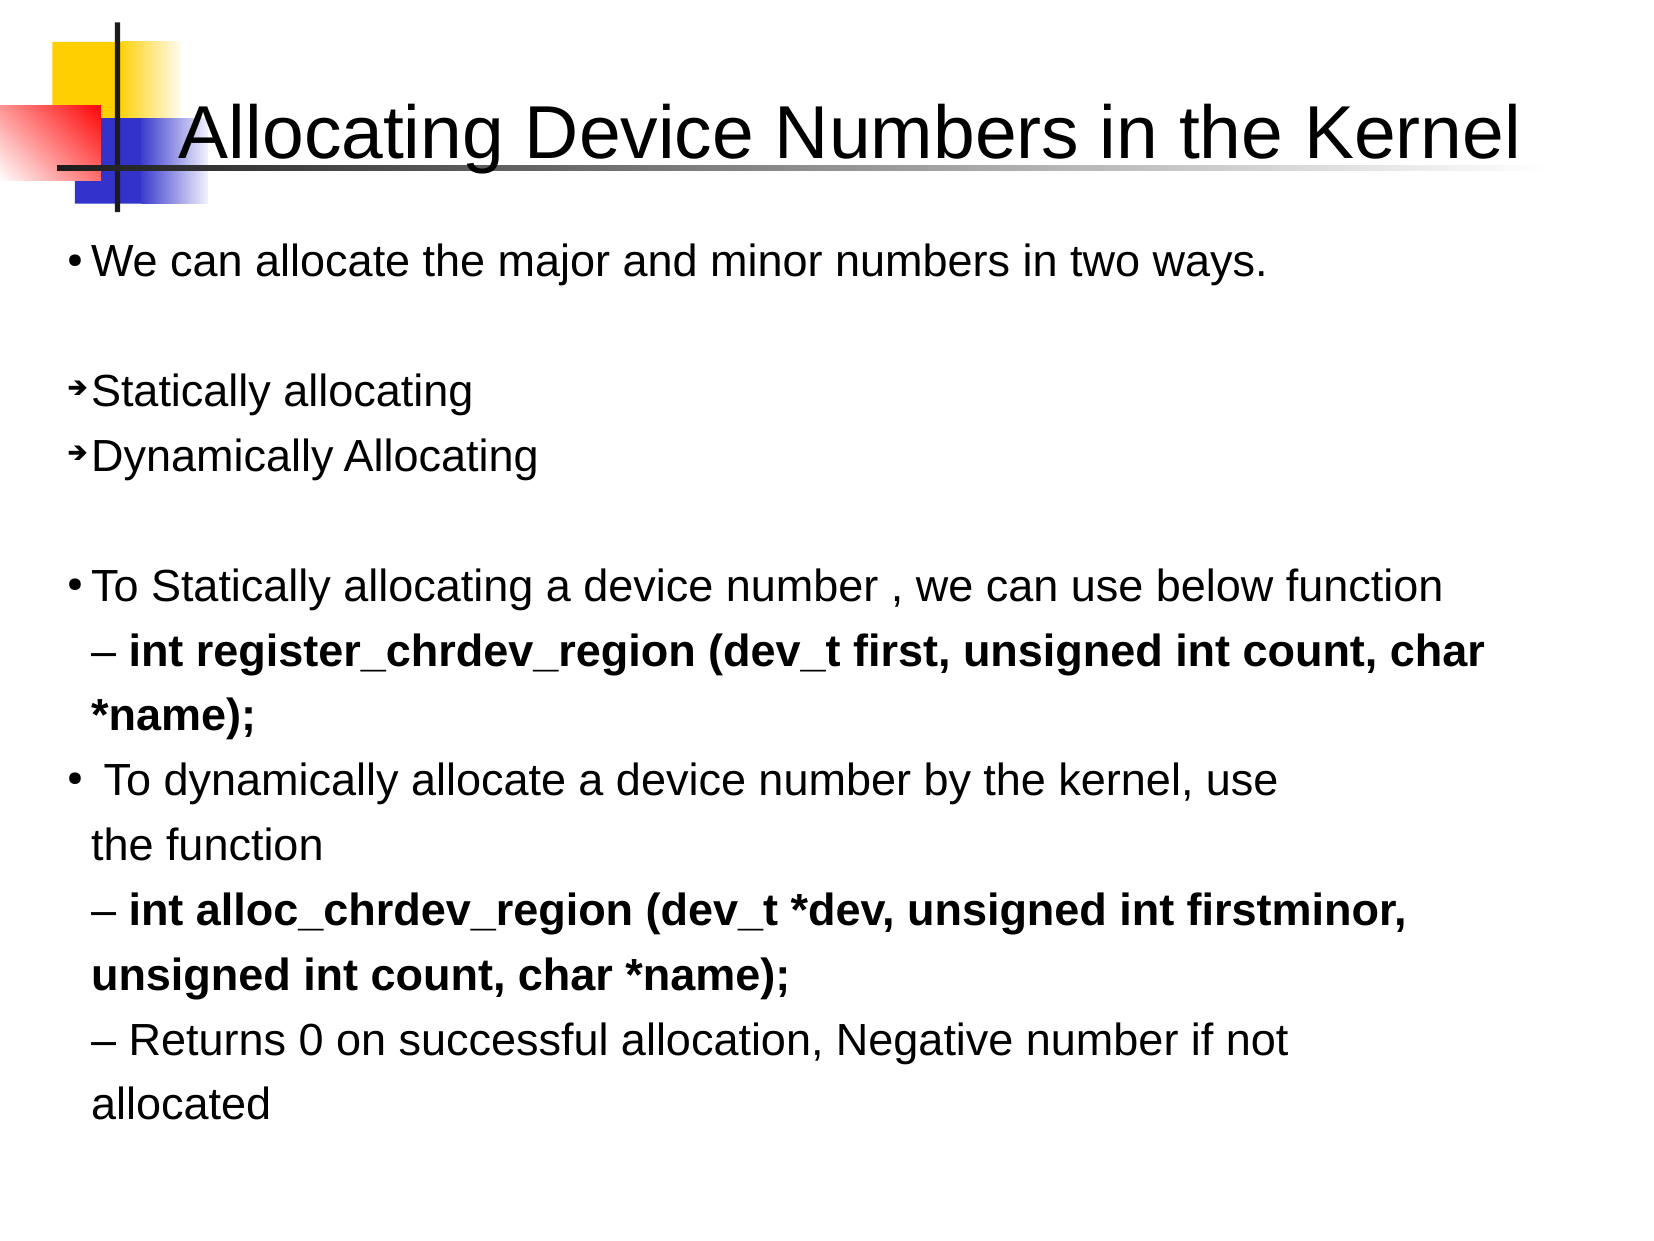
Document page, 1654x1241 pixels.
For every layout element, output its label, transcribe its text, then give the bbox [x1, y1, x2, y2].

list We can allocate the major and minor numbers in two ways. Statically allocating Dynamically Allocating To Statically allocating a device number , we can use below function – int register_chrdev_region (dev_t first, unsigned int count, char *name); To dynamically allocate a device number by the kernel, use the function – int alloc_chrdev_region (dev_t *dev, unsigned int firstminor, unsigned int count, char *name); – Returns 0 on successful allocation, Negative number if not allocated [59, 236, 1571, 1146]
title Allocating Device Numbers in the Kernel [106, 29, 1595, 237]
